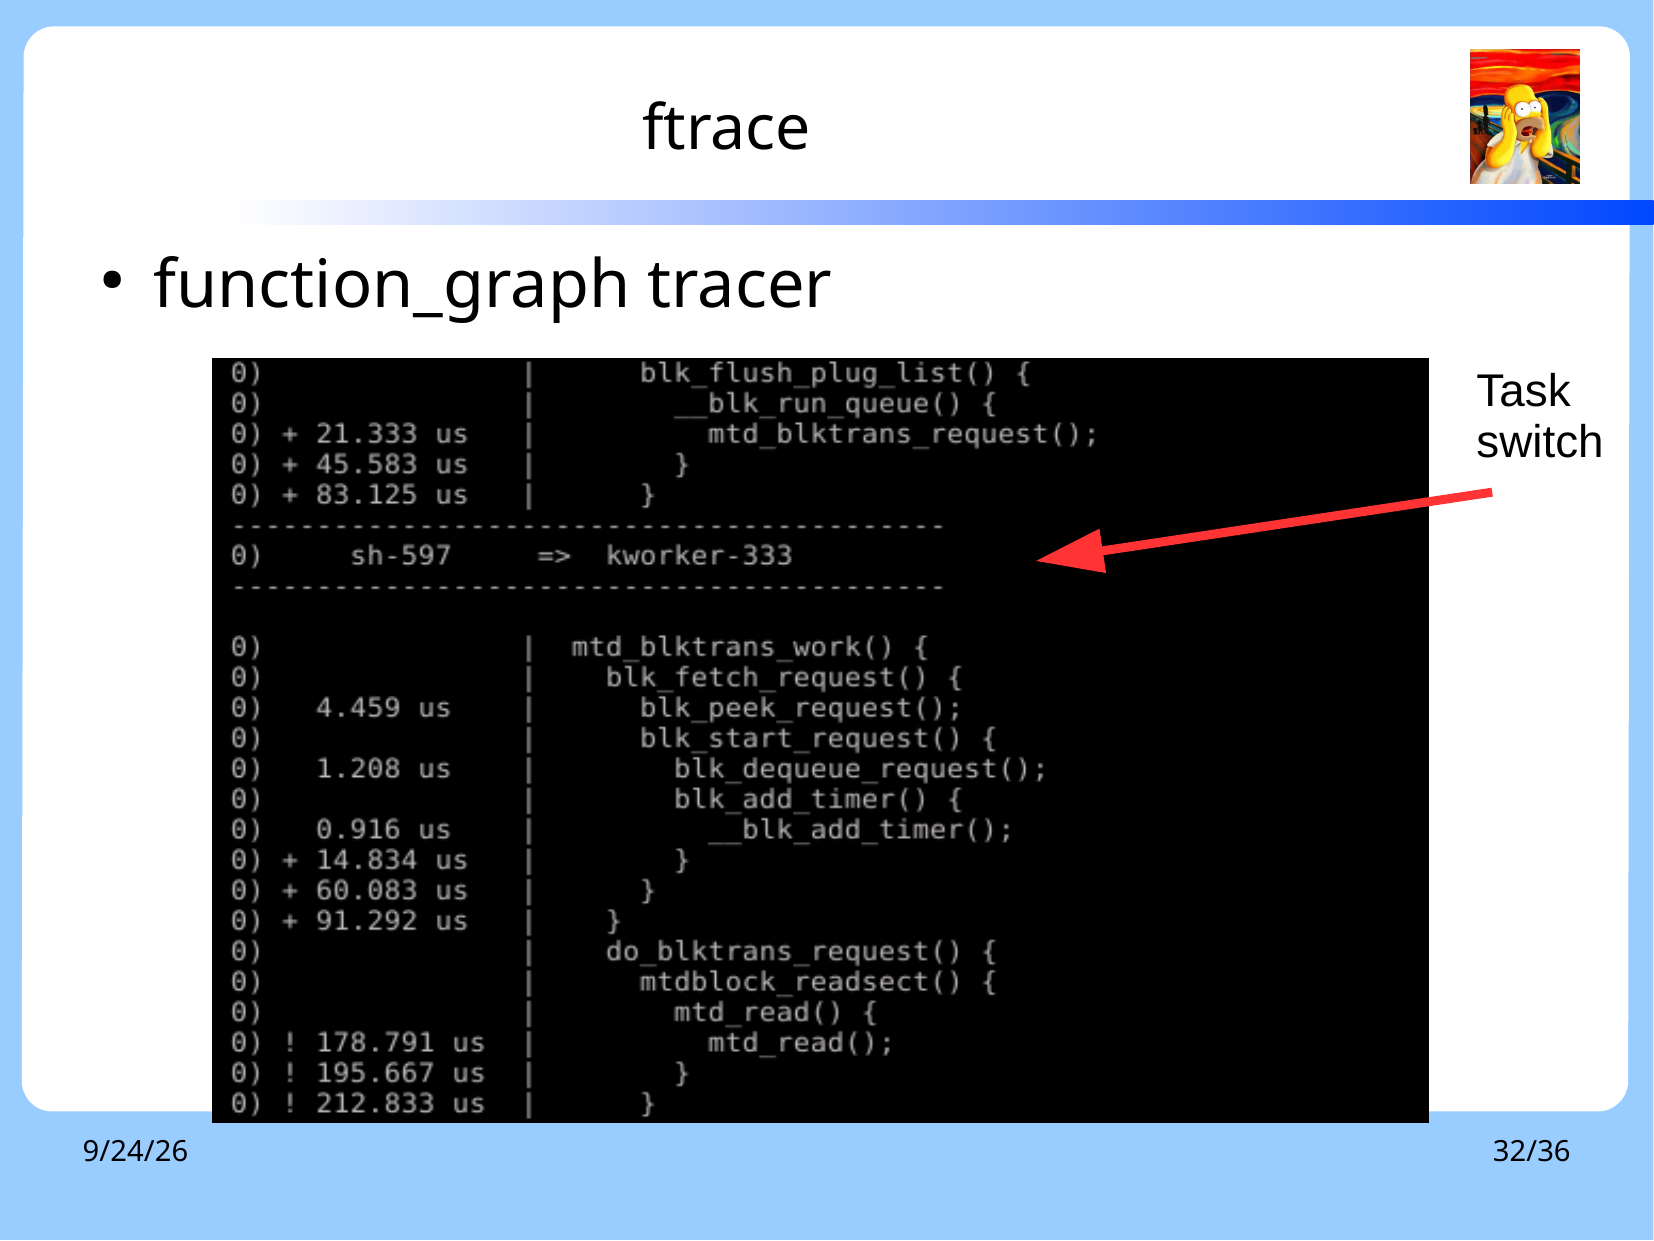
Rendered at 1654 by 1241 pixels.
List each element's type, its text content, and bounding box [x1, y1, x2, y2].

title ftrace [82, 49, 1371, 201]
picture [1470, 49, 1580, 184]
picture [212, 358, 1429, 1123]
list function_graph tracer [82, 236, 1571, 1055]
text_box Task switch [1461, 357, 1619, 475]
